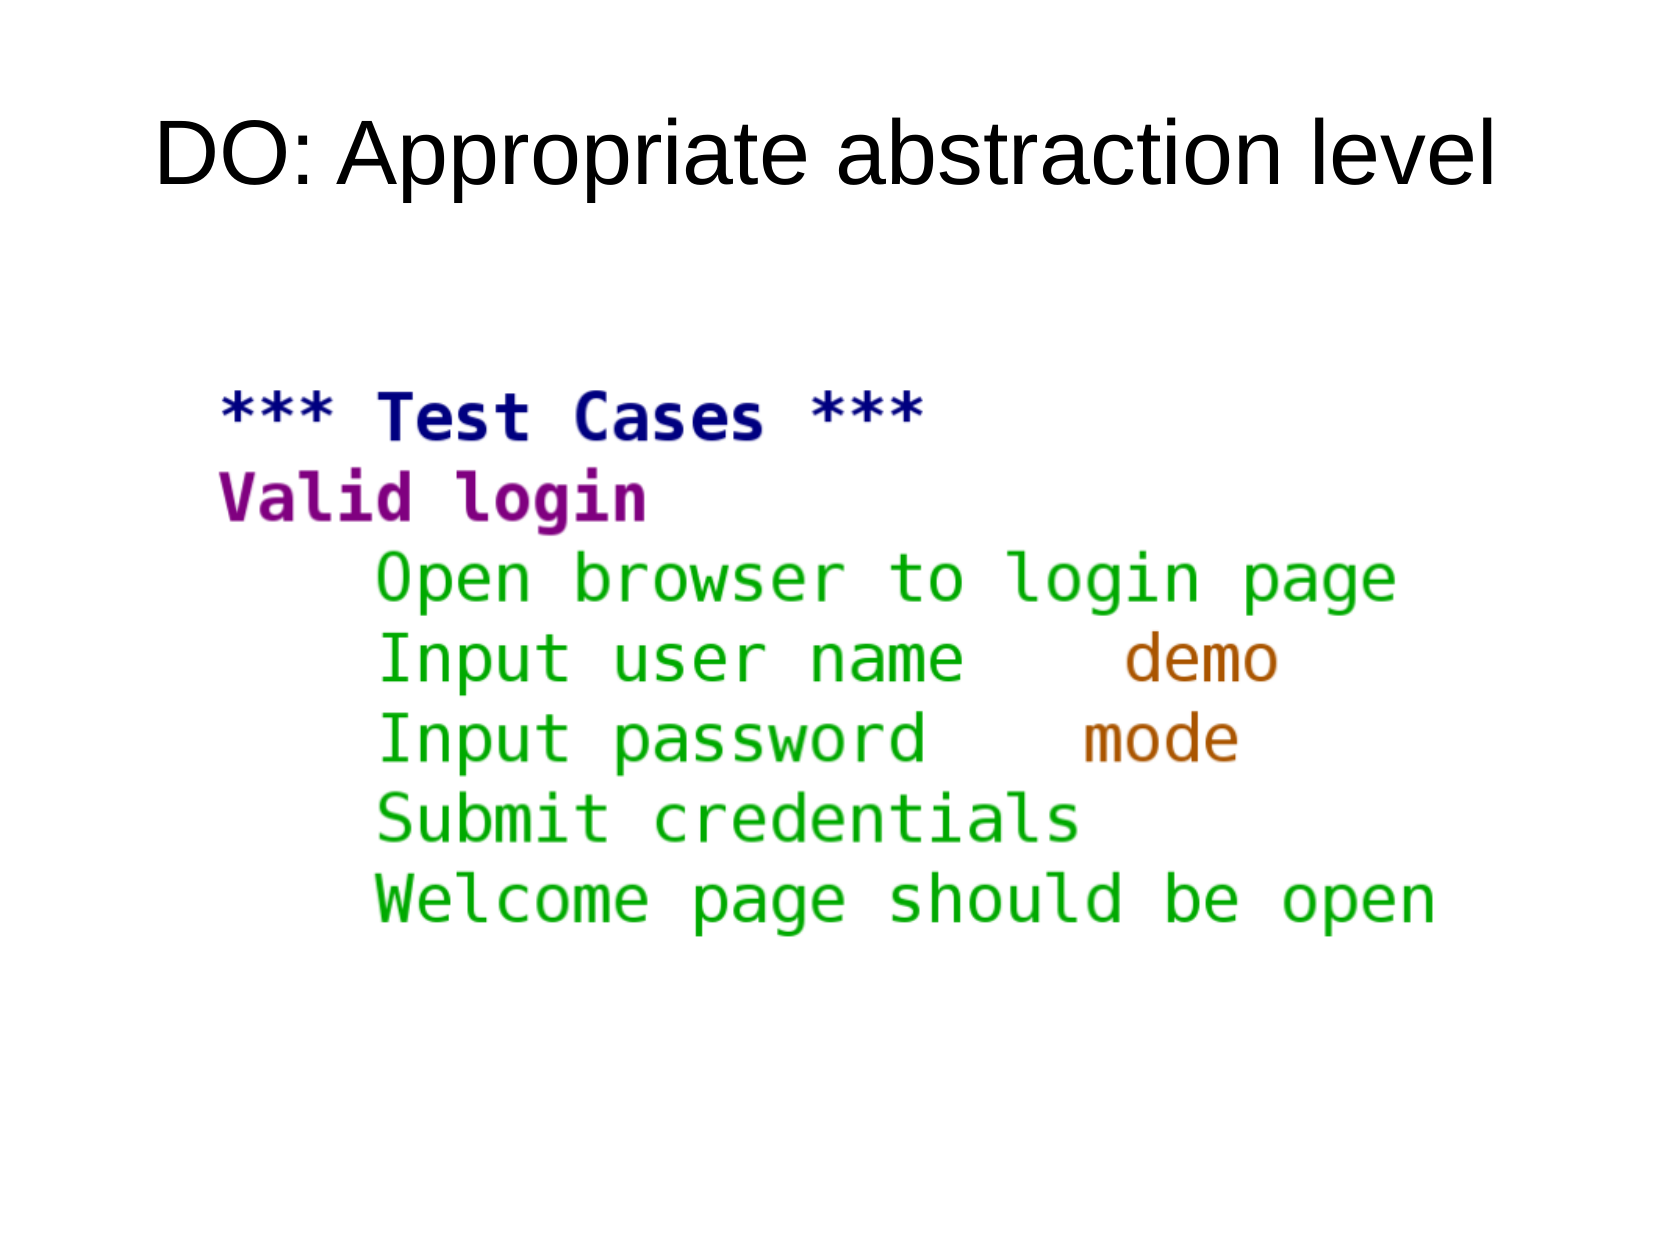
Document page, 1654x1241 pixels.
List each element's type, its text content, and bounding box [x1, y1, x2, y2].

title DO: Appropriate abstraction level [82, 49, 1571, 257]
picture [202, 364, 1453, 957]
